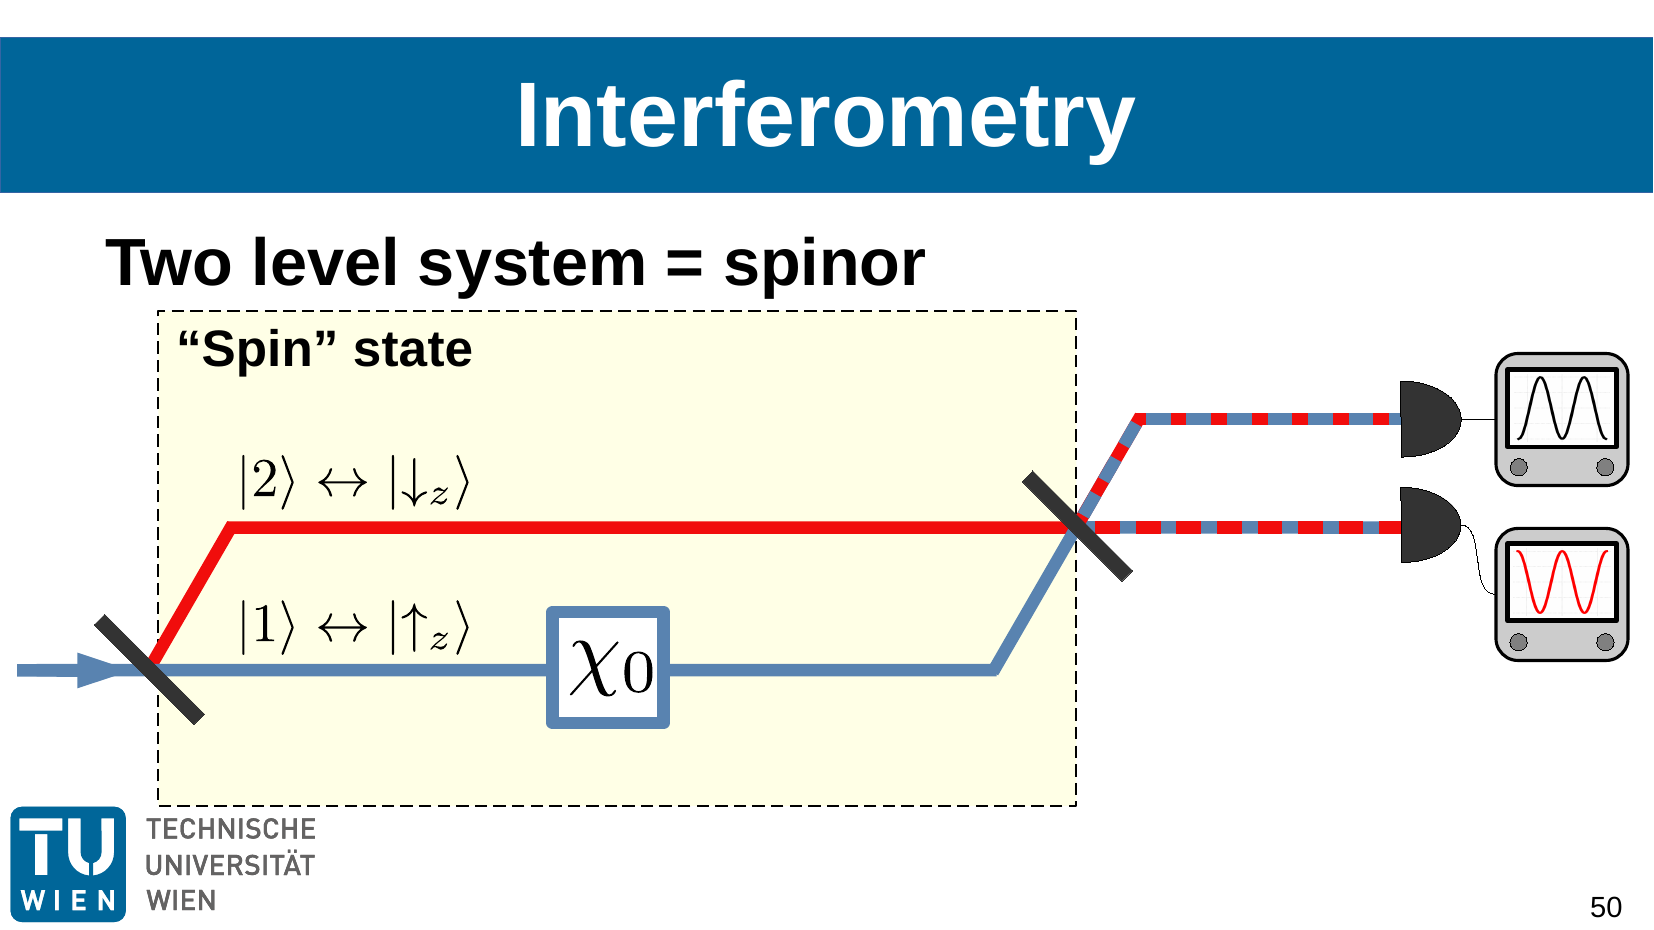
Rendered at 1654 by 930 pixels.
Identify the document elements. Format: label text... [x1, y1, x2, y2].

list Two level system = spinor [105, 225, 1231, 316]
picture [553, 625, 661, 712]
picture [1509, 545, 1615, 619]
text_box [1495, 528, 1629, 661]
text_box [158, 316, 1133, 639]
title Interferometry [0, 37, 1653, 193]
picture [221, 599, 470, 663]
text_box [94, 534, 1077, 806]
text_box [1400, 487, 1461, 563]
list “Spin” state [175, 319, 505, 410]
text_box [1495, 353, 1629, 486]
picture [221, 444, 470, 521]
text_box [1400, 381, 1462, 458]
picture [1510, 371, 1614, 445]
